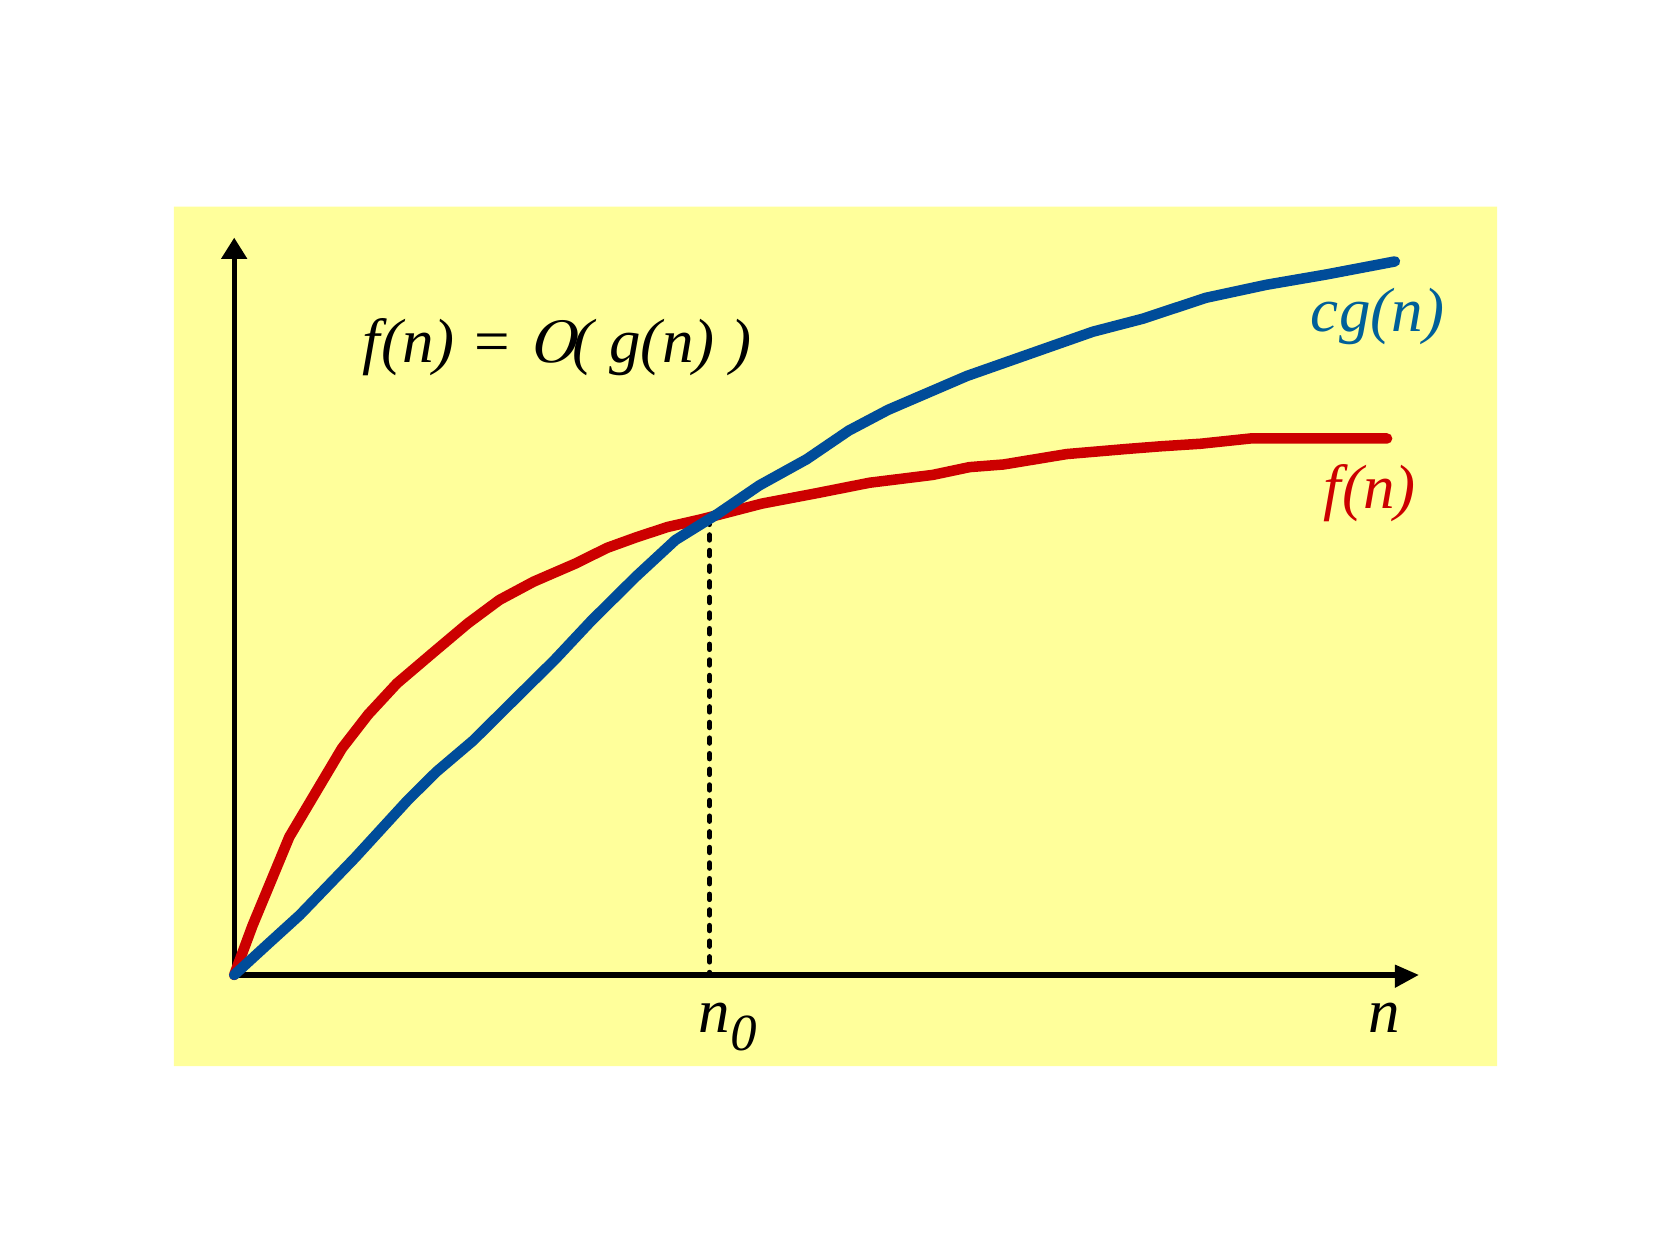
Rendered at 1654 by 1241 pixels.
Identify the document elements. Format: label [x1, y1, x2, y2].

text_box [173, 206, 1498, 1067]
picture [218, 235, 1453, 1067]
